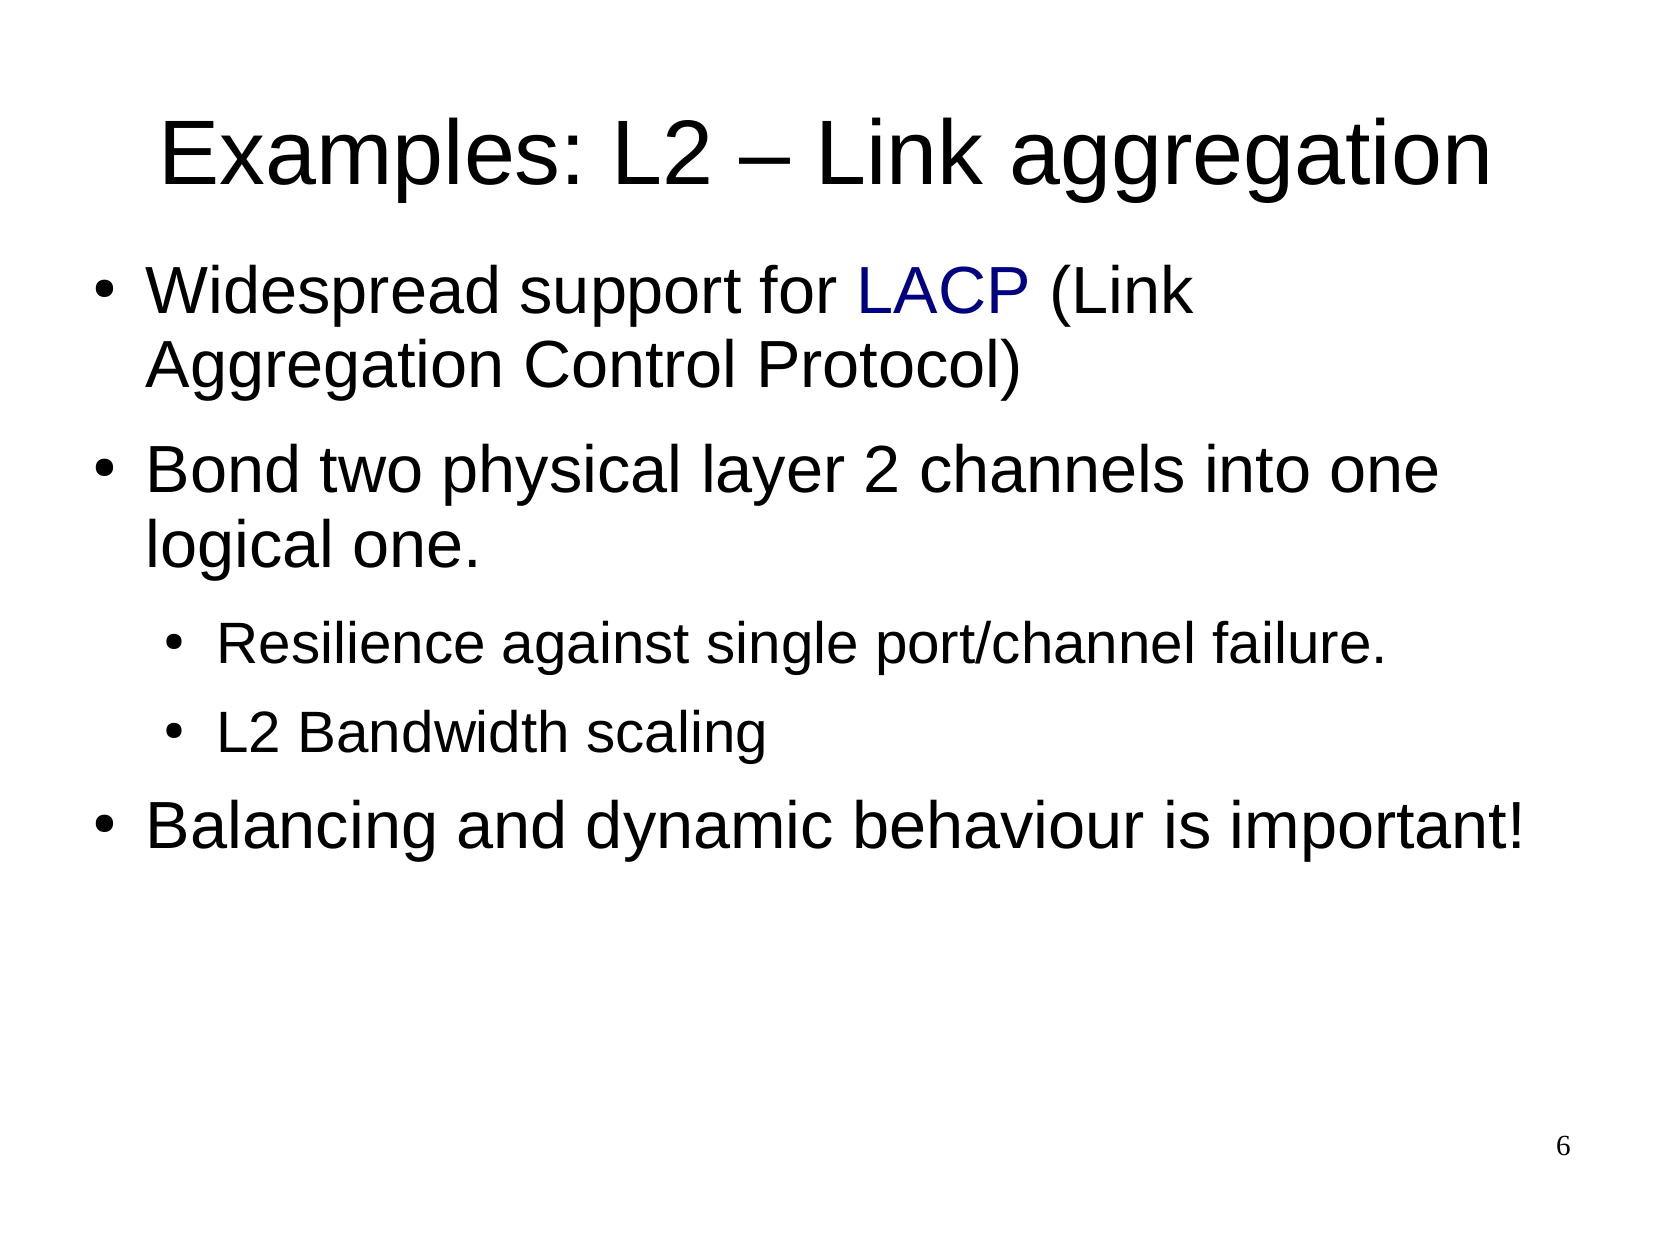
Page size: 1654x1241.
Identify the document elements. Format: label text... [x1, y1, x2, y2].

list Widespread support for LACP (Link Aggregation Control Protocol) Bond two physical layer 2 channels into one logical one. Resilience against single port/channel failure. L2 Bandwidth scaling Balancing and dynamic behaviour is important! [75, 252, 1538, 1088]
title Examples: L2 – Link aggregation [82, 49, 1571, 257]
